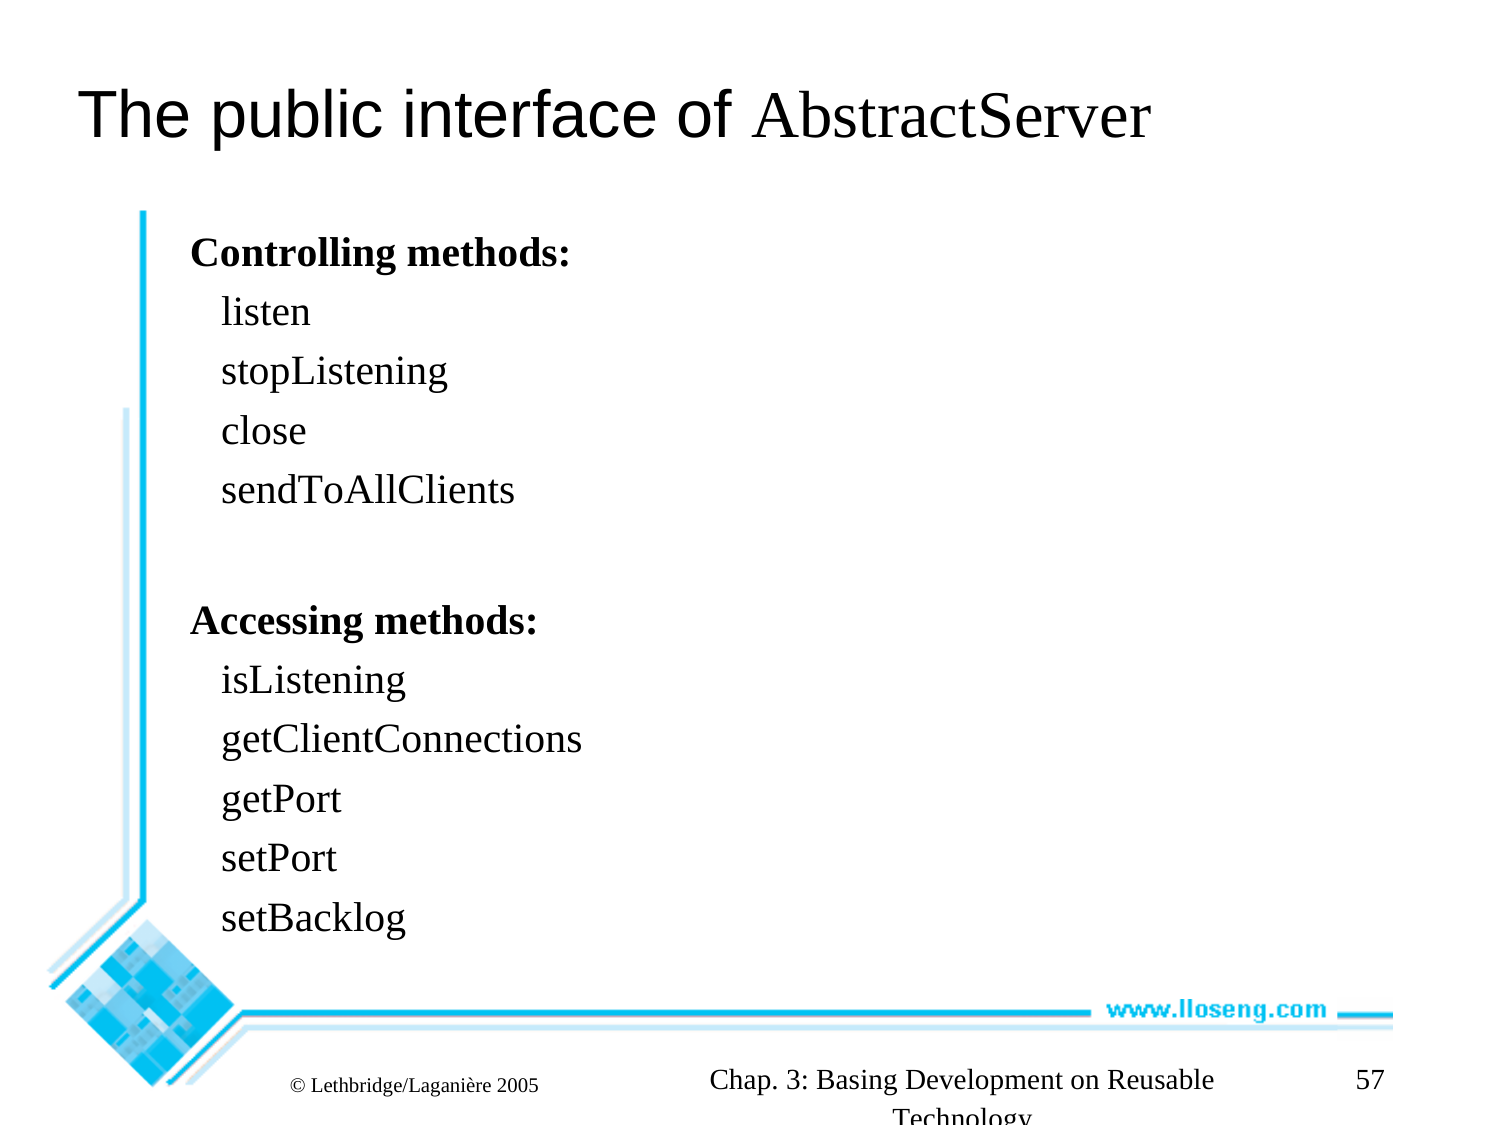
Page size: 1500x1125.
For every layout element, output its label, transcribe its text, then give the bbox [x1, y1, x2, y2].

title The public interface of AbstractServer [62, 37, 1413, 188]
picture [35, 199, 1363, 1089]
list Controlling methods: listen stopListening close sendToAllClients Accessing methods: isListening getClientConnections getPort setPort setBacklog [174, 212, 1413, 1000]
text_box © Lethbridge/Laganière 2005 [275, 1062, 601, 1125]
text_box 15 [1325, 1050, 1401, 1125]
text_box Chap. 3: Basing Development on Reusable Technology [624, 1050, 1300, 1125]
